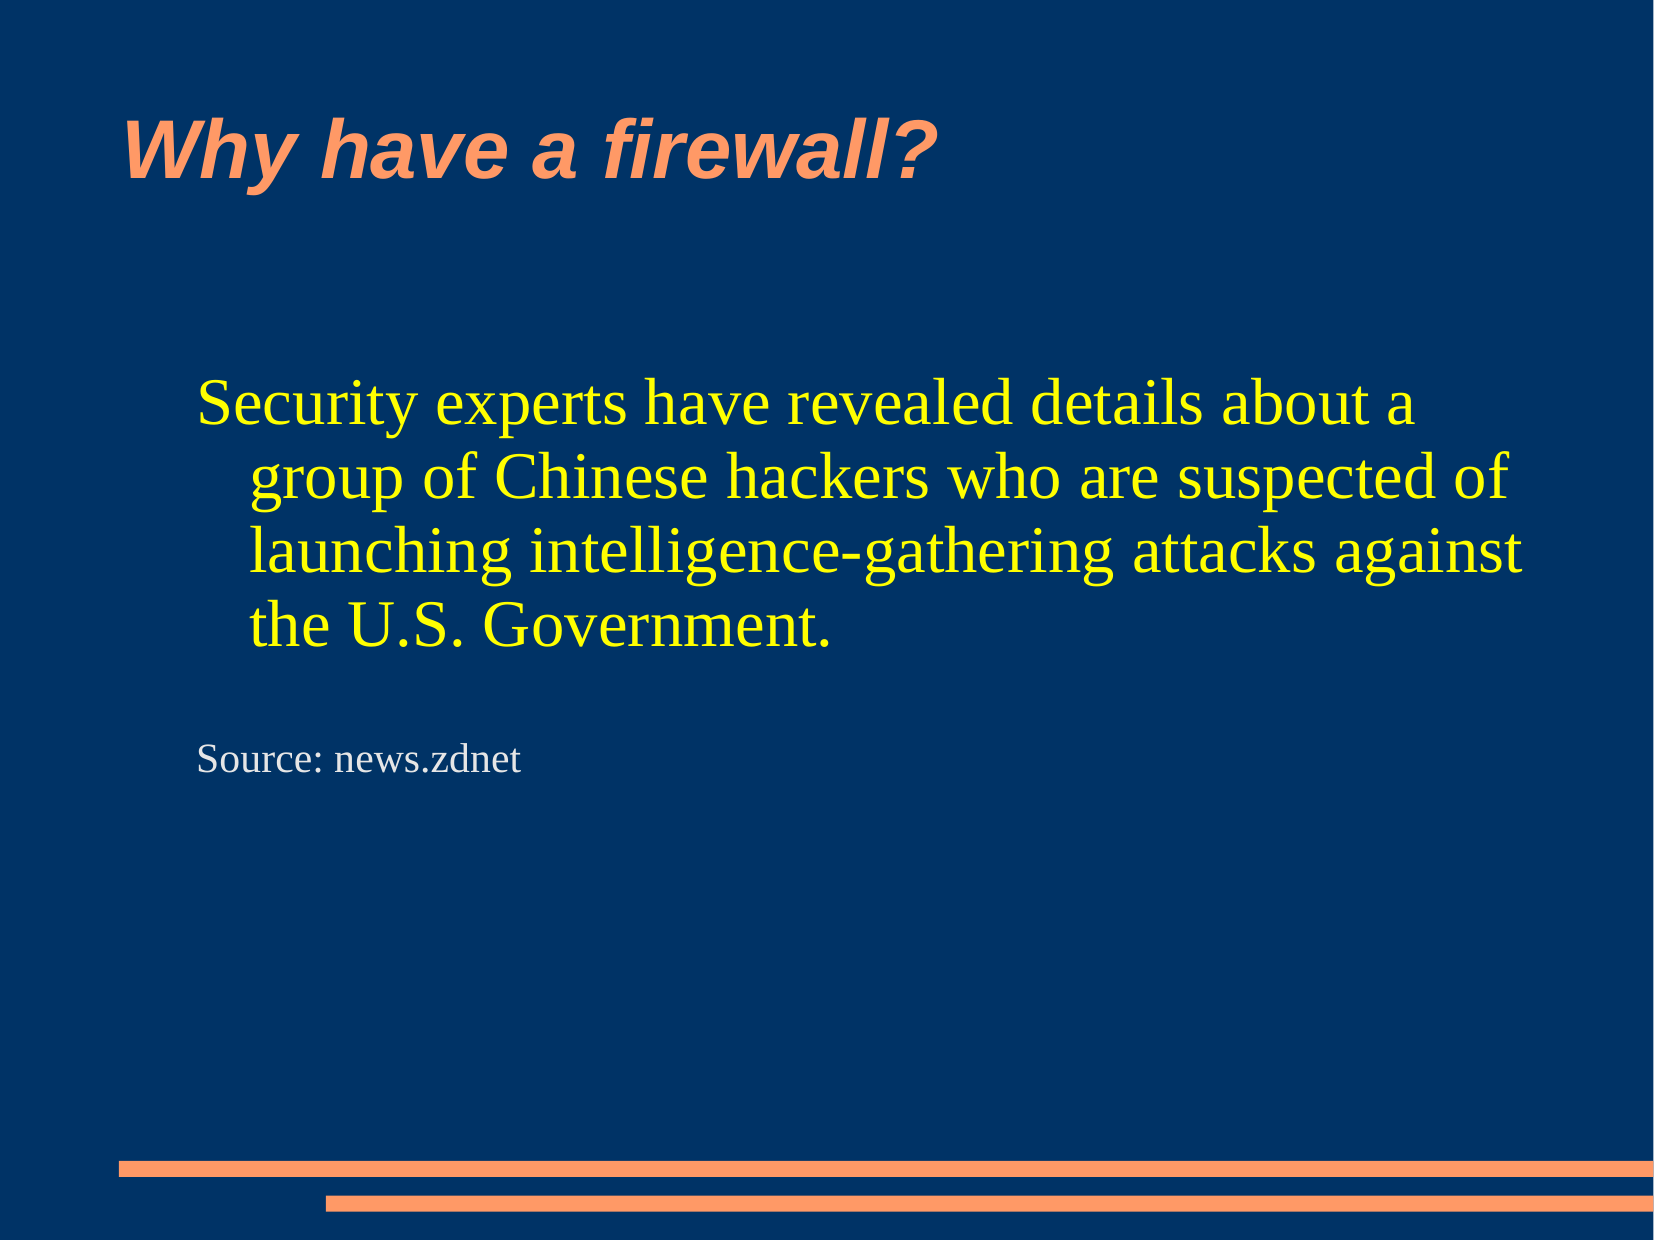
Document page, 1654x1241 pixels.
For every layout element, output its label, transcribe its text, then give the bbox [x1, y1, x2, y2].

list Security experts have revealed details about a group of Chinese hackers who are suspected of launching intelligence-gathering attacks against the U.S. Government. Source: news.zdnet [178, 364, 1570, 1147]
title Why have a firewall? [121, 46, 1534, 254]
